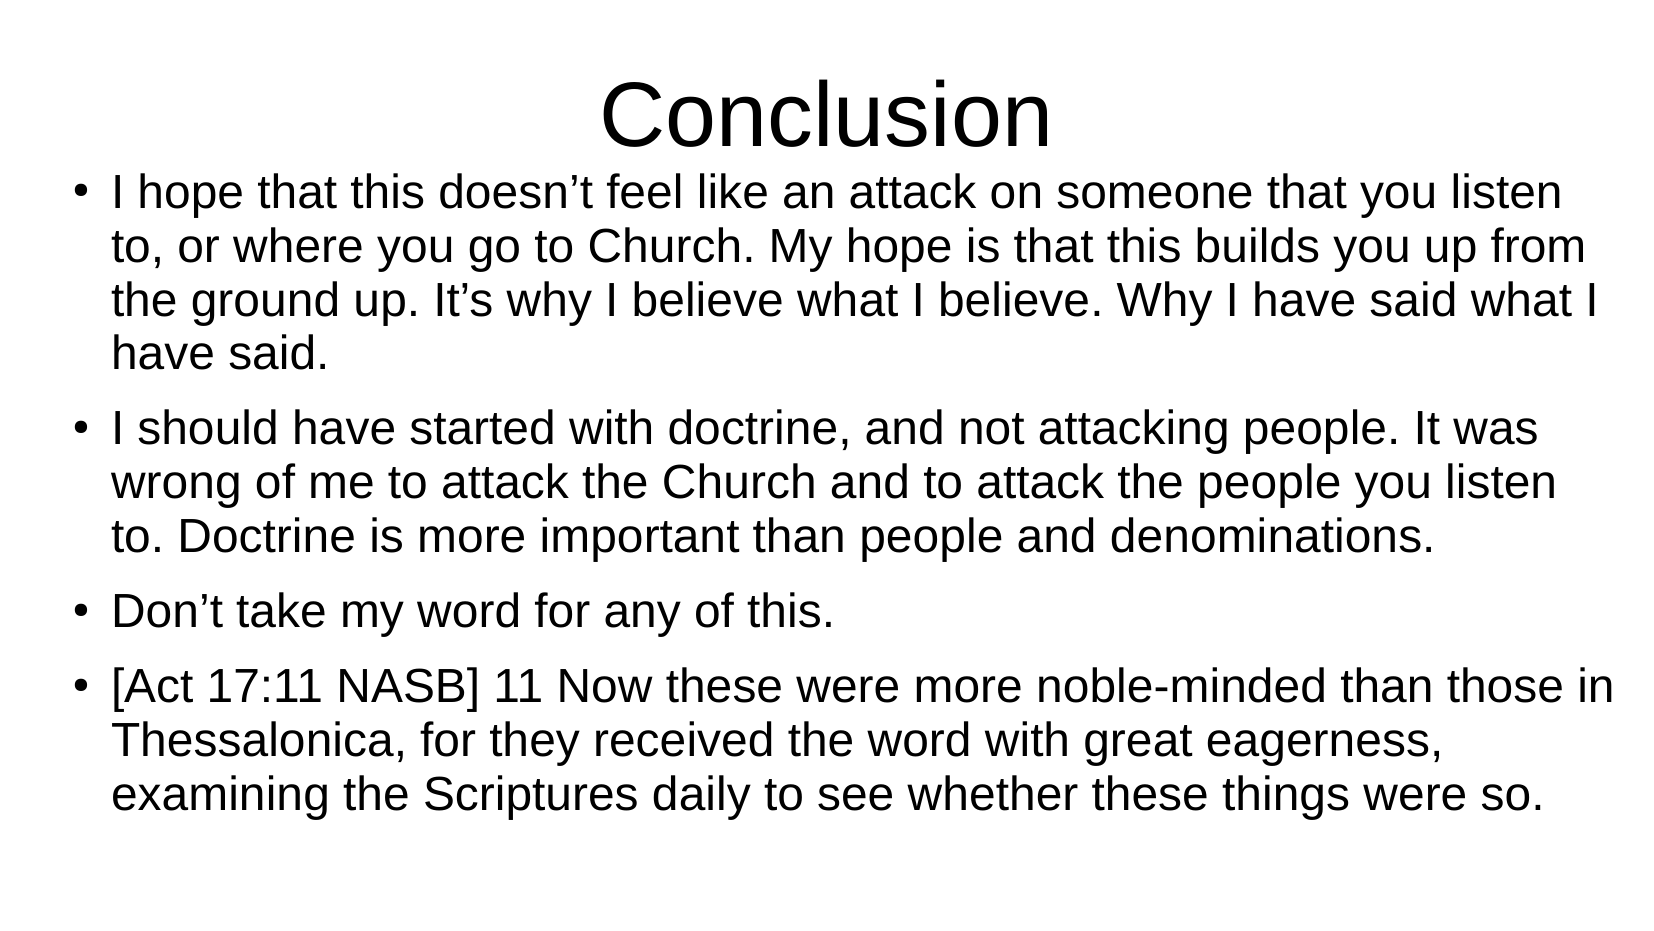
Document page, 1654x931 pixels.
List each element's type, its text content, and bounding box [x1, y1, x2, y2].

title Conclusion [82, 37, 1571, 165]
list I hope that this doesn’t feel like an attack on someone that you listen to, or where you go to Church. My hope is that this builds you up from the ground up. It’s why I believe what I believe. Why I have said what I have said. I should have started with doctrine, and not attacking people. It was wrong of me to attack the Church and to attack the people you listen to. Doctrine is more important than people and denominations. Don’t take my word for any of this. [Act 17:11 NASB] 11 Now these were more noble-minded than those in Thessalonica, for they received the word with great eagerness, examining the Scriptures daily to see whether these things were so. [60, 165, 1621, 901]
